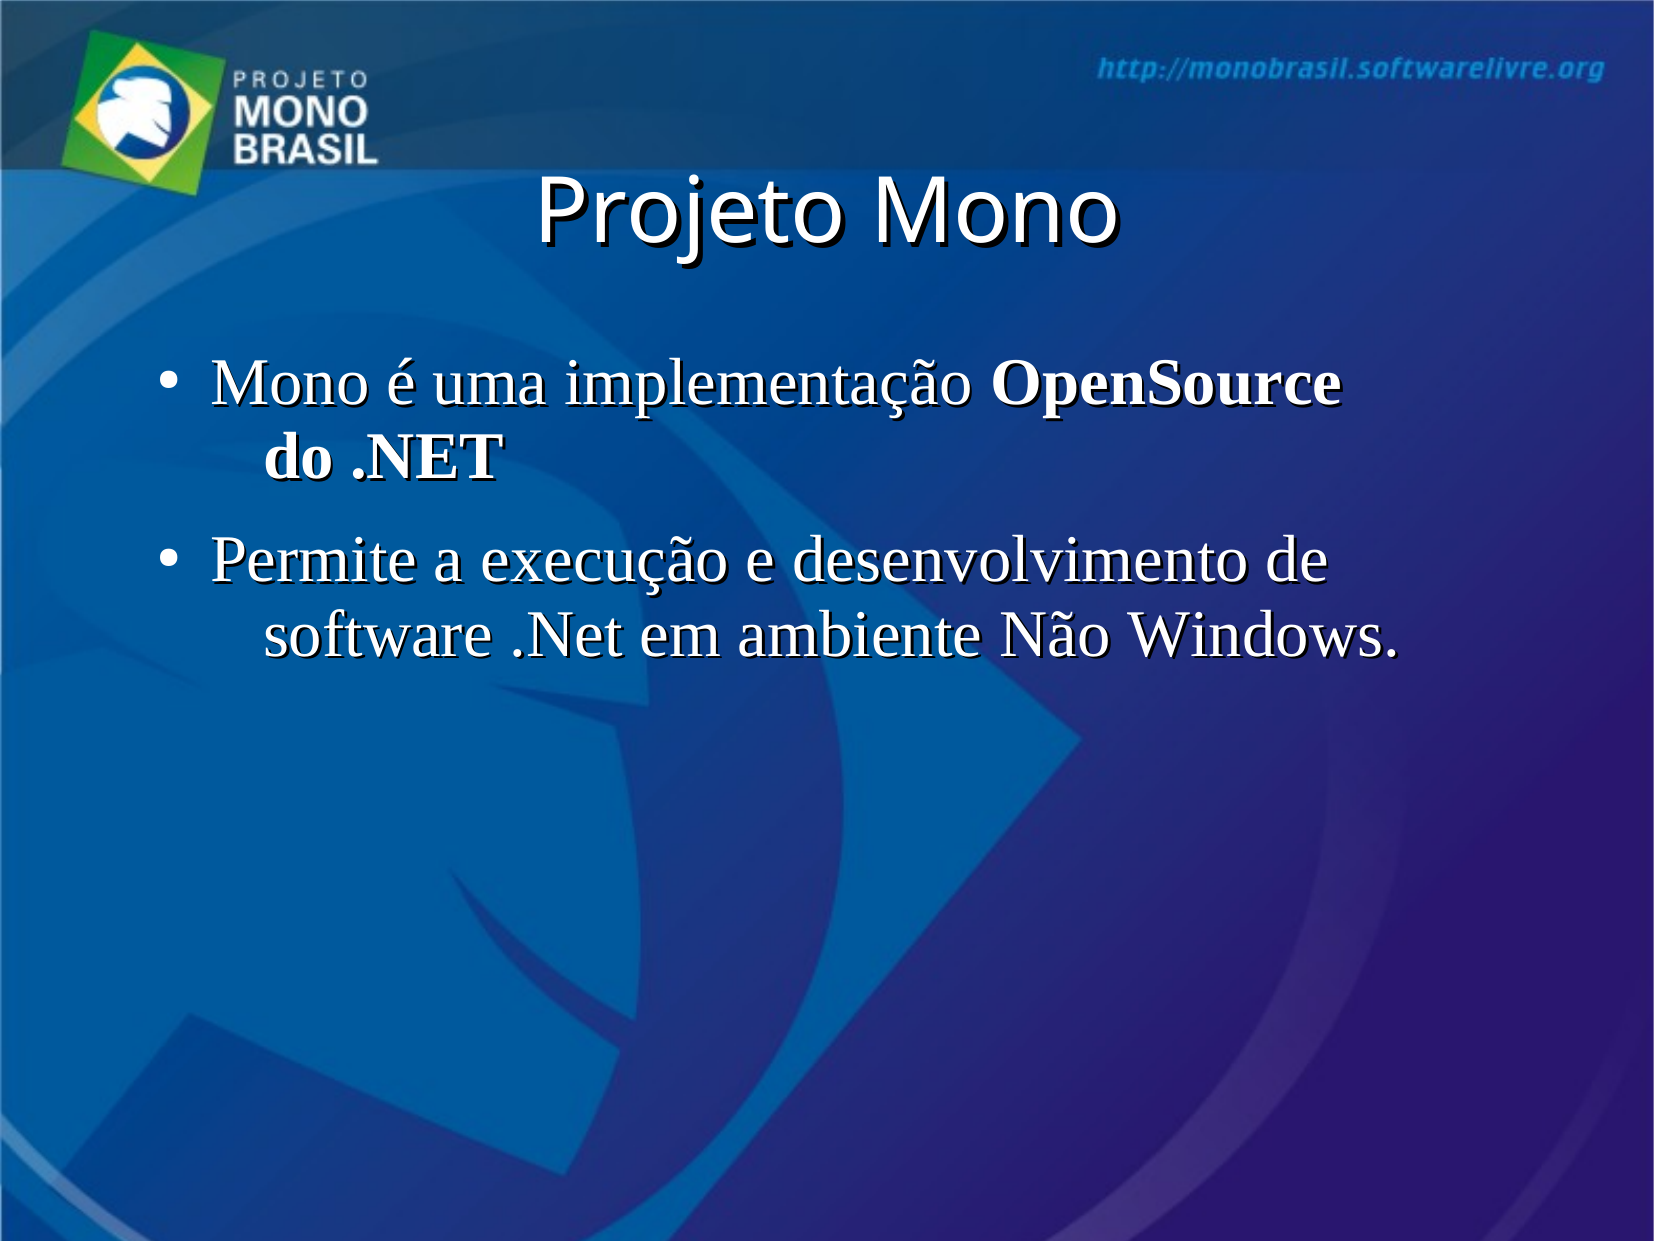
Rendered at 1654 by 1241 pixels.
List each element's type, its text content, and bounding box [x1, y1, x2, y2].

picture [0, 0, 1654, 1241]
title Projeto Mono [121, 103, 1534, 311]
list Mono é uma implementação OpenSource do .NET Permite a execução e desenvolvimento de software .Net em ambiente Não Windows. [121, 344, 1534, 1127]
